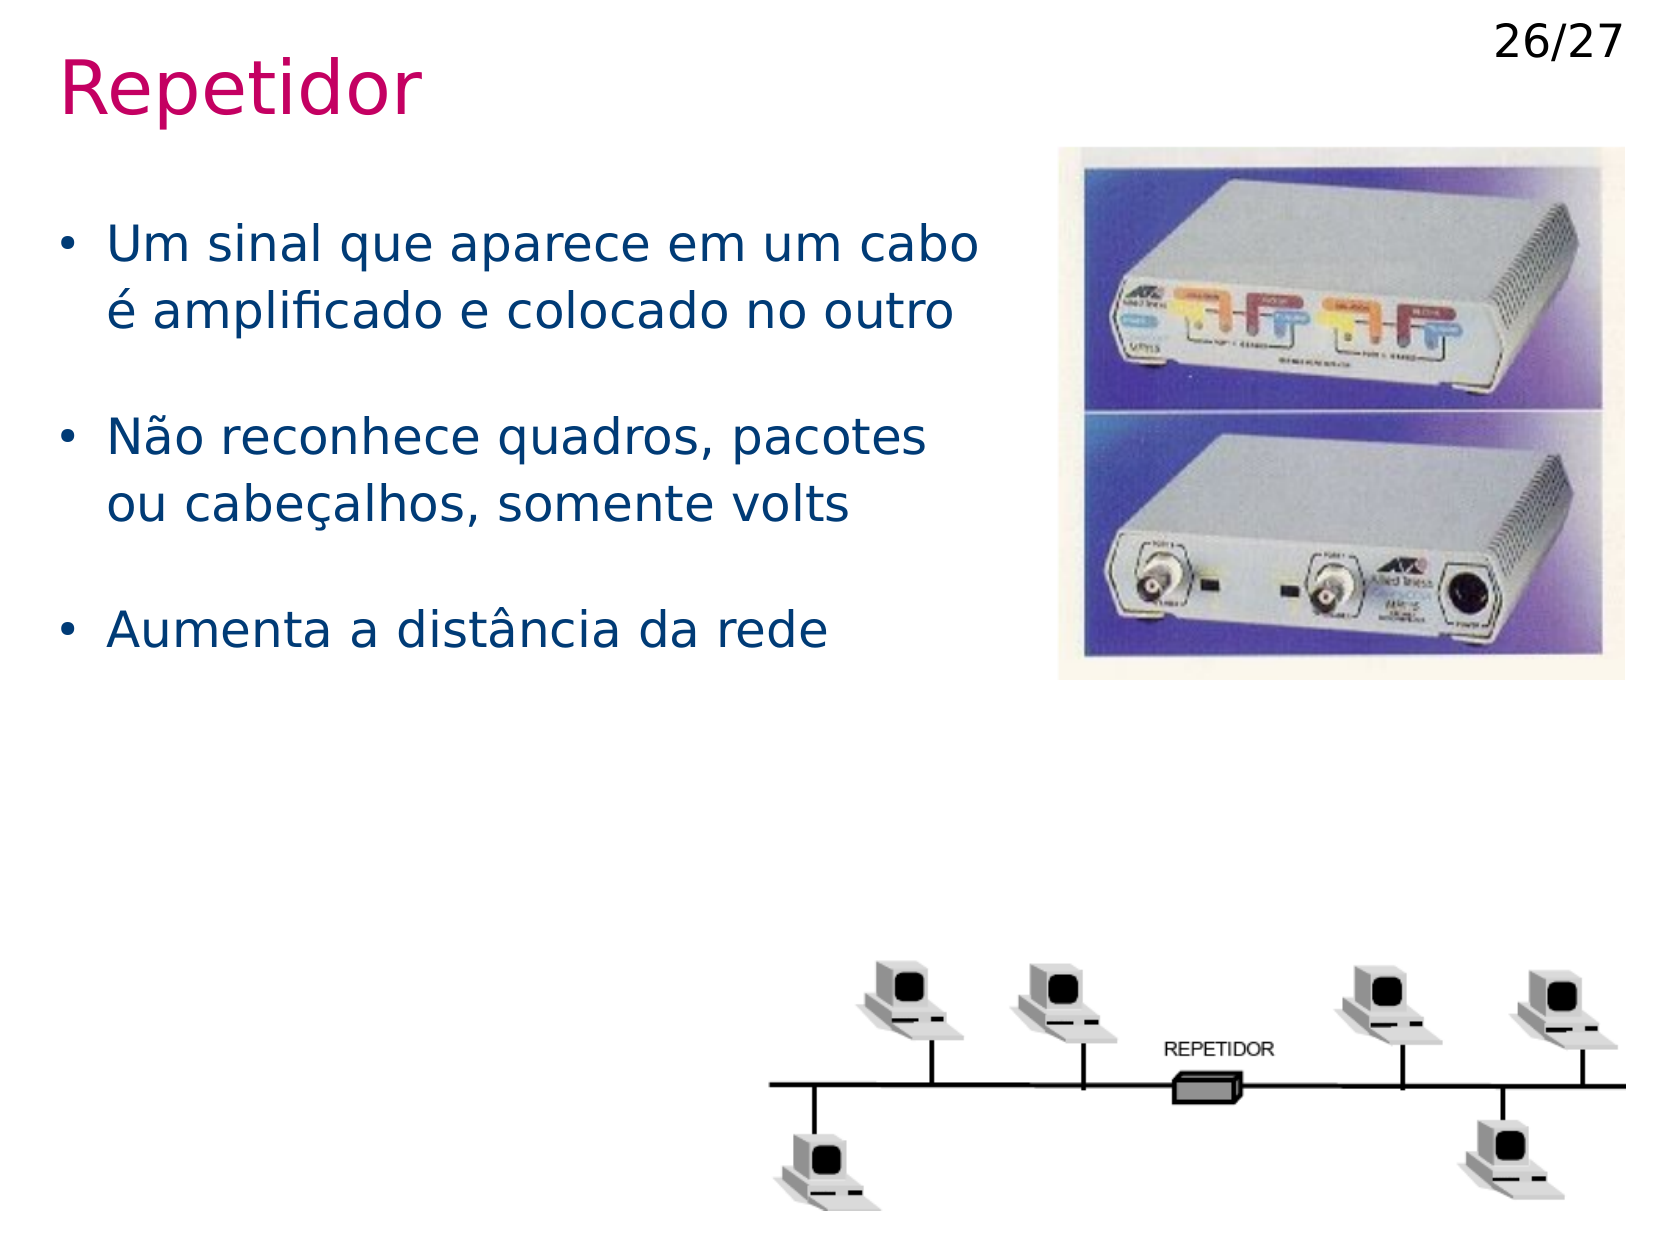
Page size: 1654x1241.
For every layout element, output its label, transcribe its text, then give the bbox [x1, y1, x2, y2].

picture [1053, 141, 1625, 680]
picture [767, 931, 1626, 1211]
list Um sinal que aparece em um cabo é amplificado e colocado no outro Não reconhece quadros, pacotes ou cabeçalhos, somente volts Aumenta a distância da rede [59, 206, 1625, 1211]
title Repetidor [59, 29, 1625, 148]
